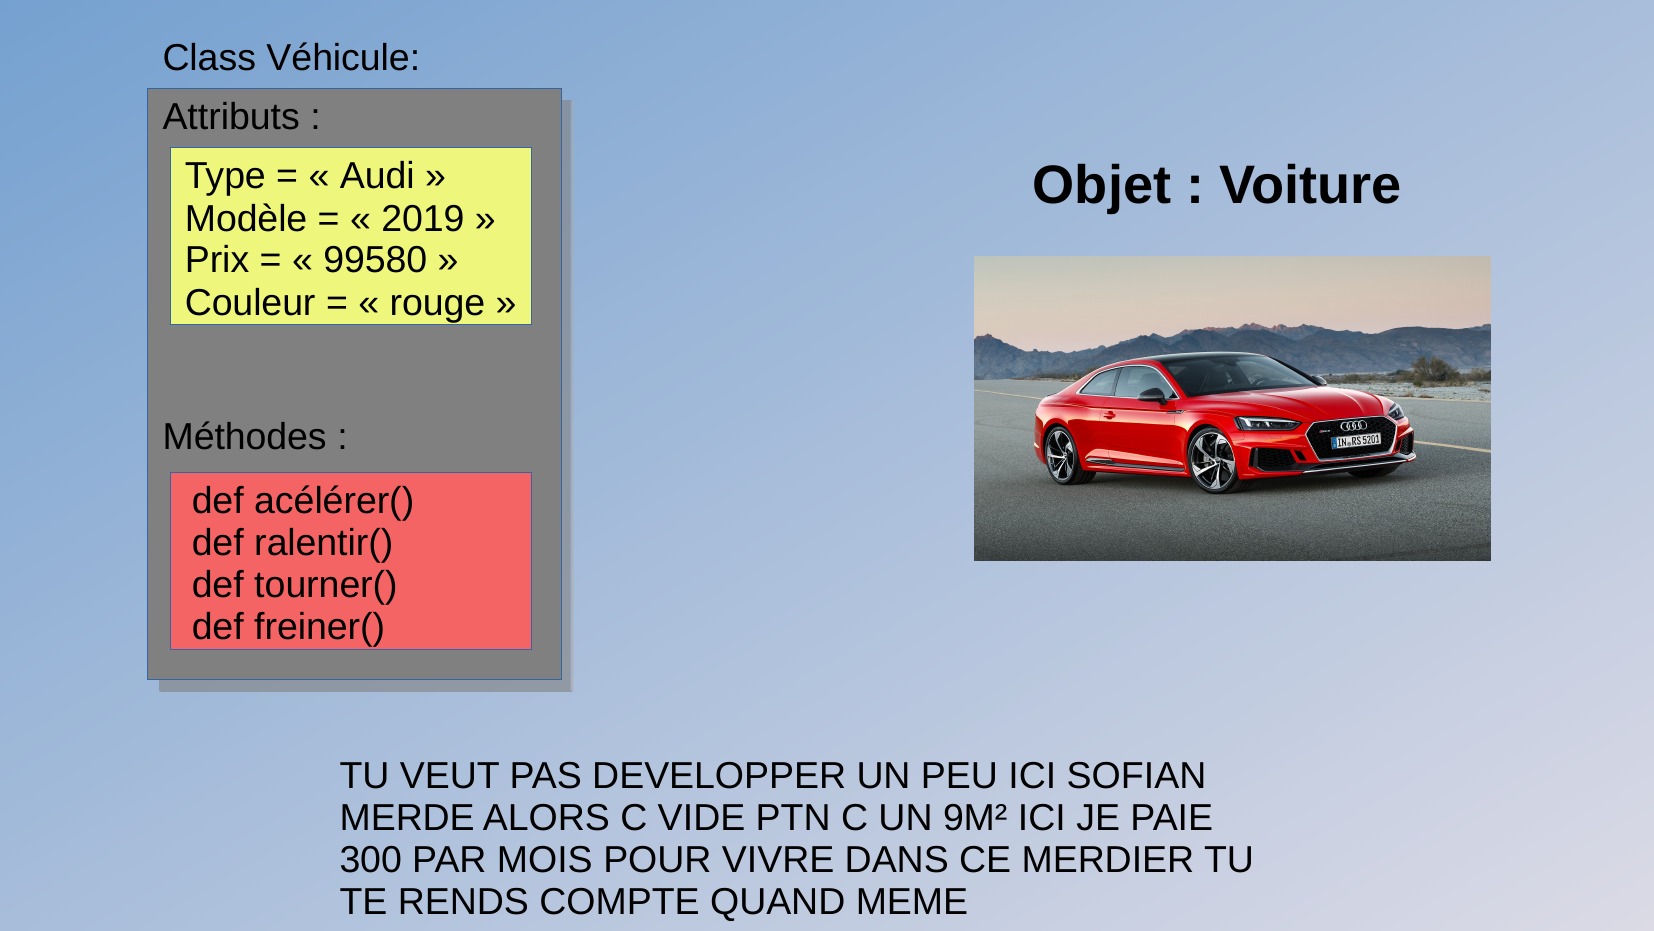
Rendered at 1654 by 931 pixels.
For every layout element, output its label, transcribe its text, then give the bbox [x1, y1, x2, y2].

text_box Objet : Voiture [1017, 147, 1418, 223]
text_box TU VEUT PAS DEVELOPPER UN PEU ICI SOFIAN MERDE ALORS C VIDE PTN C UN 9M² ICI JE PAIE 300 PAR MOIS POUR VIVRE DANS CE MERDIER TU TE RENDS COMPTE QUAND MEME [324, 747, 1300, 931]
text_box Class Véhicule: [147, 29, 709, 87]
text_box Attributs : [147, 88, 473, 148]
text_box Méthodes : [147, 407, 363, 465]
text_box [0, 0, 1654, 931]
picture [974, 256, 1491, 562]
text_box Type = « Audi » Modèle = « 2019 » Prix = « 99580 » Couleur = « rouge » [170, 147, 532, 390]
text_box def acélérer() def ralentir() def tourner() def freiner() [177, 472, 430, 656]
